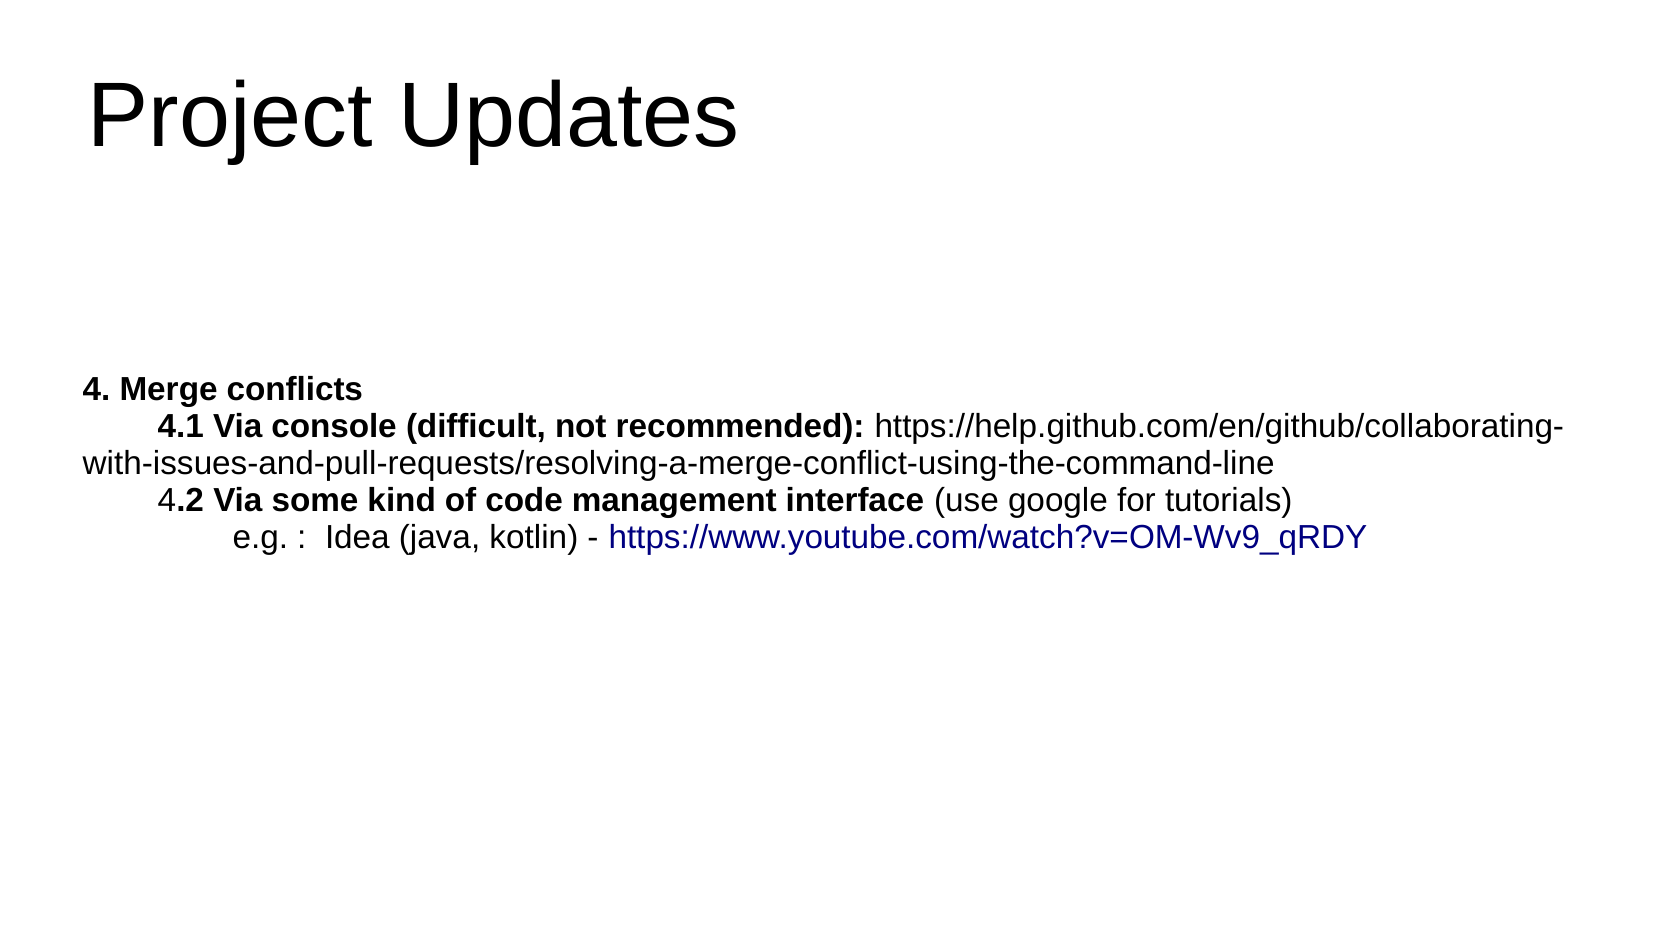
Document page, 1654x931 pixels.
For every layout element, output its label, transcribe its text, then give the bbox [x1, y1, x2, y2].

title Project Updates [82, 37, 746, 193]
subtitle 4. Merge conflicts 4.1 Via console (difficult, not recommended): https://help.github.com/en/github/collaborating- with-issues-and-pull-requests/resolving-a-merge-conflict-using-the-command-line 4.2 Via some kind of code management interface (use google for tutorials) e.g. : Idea (java, kotlin) - https://www.youtube.com/watch?v=OM-Wv9_qRDY [82, 230, 1571, 770]
